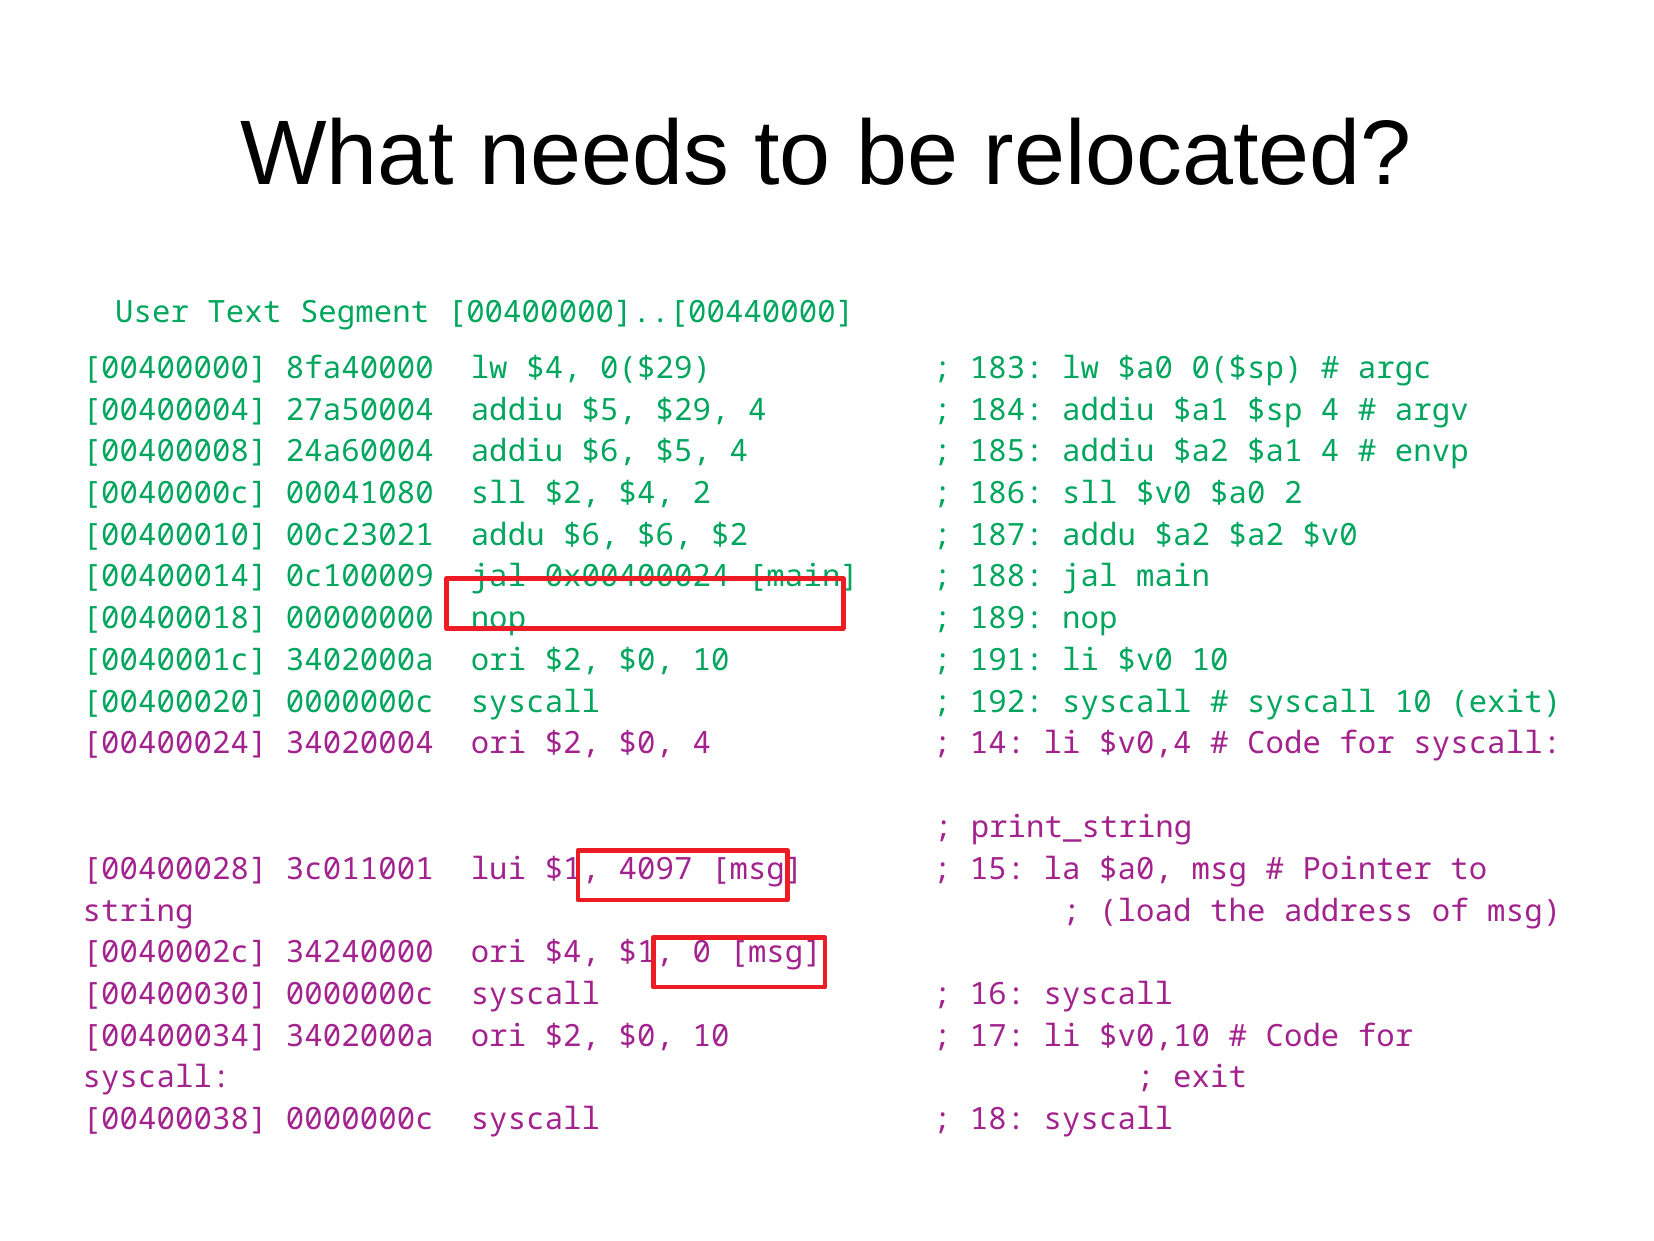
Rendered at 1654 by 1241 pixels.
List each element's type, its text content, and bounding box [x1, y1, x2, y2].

list User Text Segment [00400000]..[00440000] [00400000] 8fa40000 lw $4, 0($29) ; 183: lw $a0 0($sp) # argc [00400004] 27a50004 addiu $5, $29, 4 ; 184: addiu $a1 $sp 4 # argv [00400008] 24a60004 addiu $6, $5, 4 ; 185: addiu $a2 $a1 4 # envp [0040000c] 00041080 sll $2, $4, 2 ; 186: sll $v0 $a0 2 [00400010] 00c23021 addu $6, $6, $2 ; 187: addu $a2 $a2 $v0 [00400014] 0c100009 jal 0x00400024 [main] ; 188: jal main [00400018] 00000000 nop ; 189: nop [0040001c] 3402000a ori $2, $0, 10 ; 191: li $v0 10 [00400020] 0000000c syscall ; 192: syscall # syscall 10 (exit) [00400024] 34020004 ori $2, $0, 4 ; 14: li $v0,4 # Code for syscall: ; print_string [00400028] 3c011001 lui $1, 4097 [msg] ; 15: la $a0, msg # Pointer to string ; (load the address of msg) [0040002c] 34240000 ori $4, $1, 0 [msg] [00400030] 0000000c syscall ; 16: syscall [00400034] 3402000a ori $2, $0, 10 ; 17: li $v0,10 # Code for syscall: ; exit [00400038] 0000000c syscall ; 18: syscall [82, 290, 1571, 1175]
title What needs to be relocated? [82, 49, 1571, 257]
